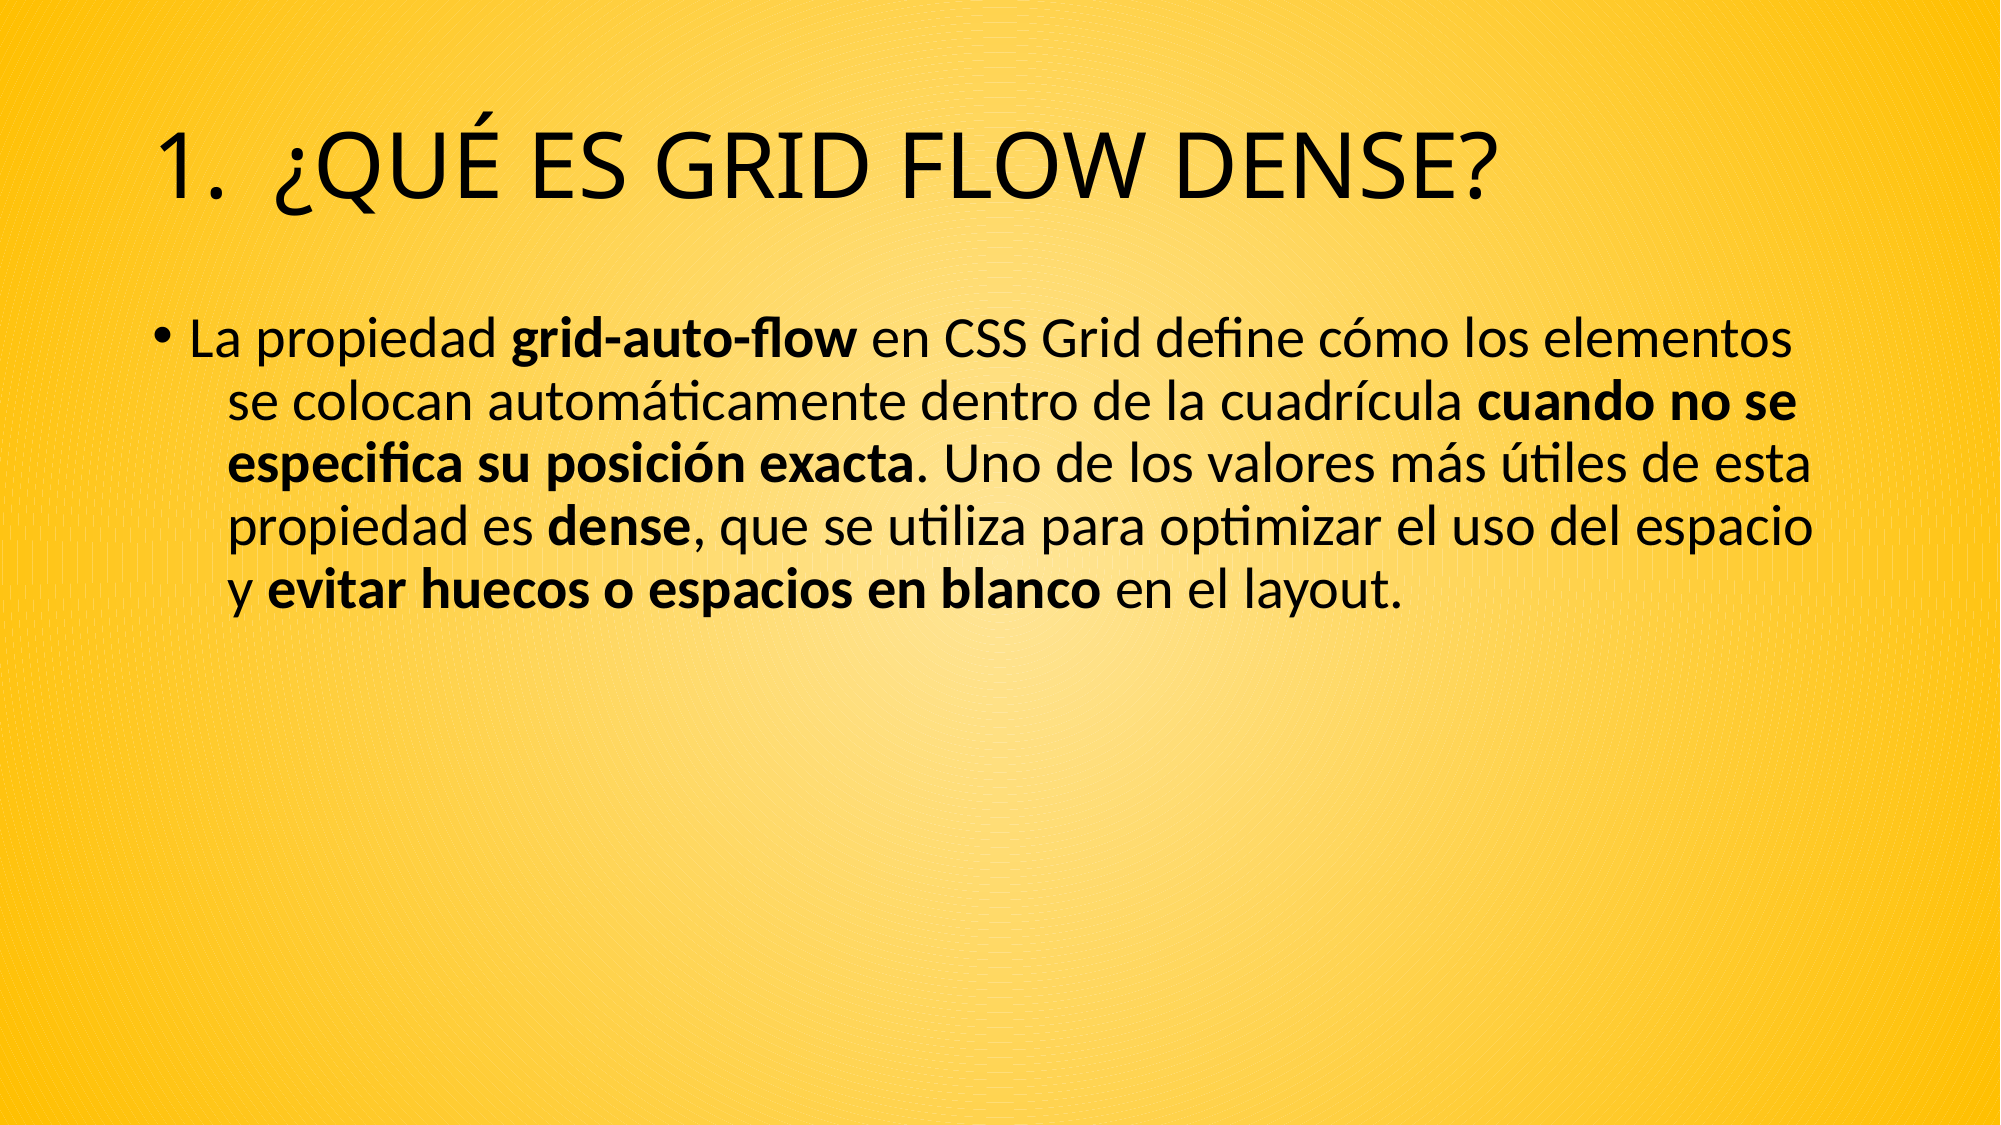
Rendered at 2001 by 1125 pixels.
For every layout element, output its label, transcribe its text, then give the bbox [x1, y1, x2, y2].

title ¿QUÉ ES GRID FLOW DENSE? [137, 59, 1863, 278]
list La propiedad grid-auto-flow en CSS Grid define cómo los elementos se colocan automáticamente dentro de la cuadrícula cuando no se especifica su posición exacta. Uno de los valores más útiles de esta propiedad es dense, que se utiliza para optimizar el uso del espacio y evitar huecos o espacios en blanco en el layout. [137, 299, 1863, 1014]
